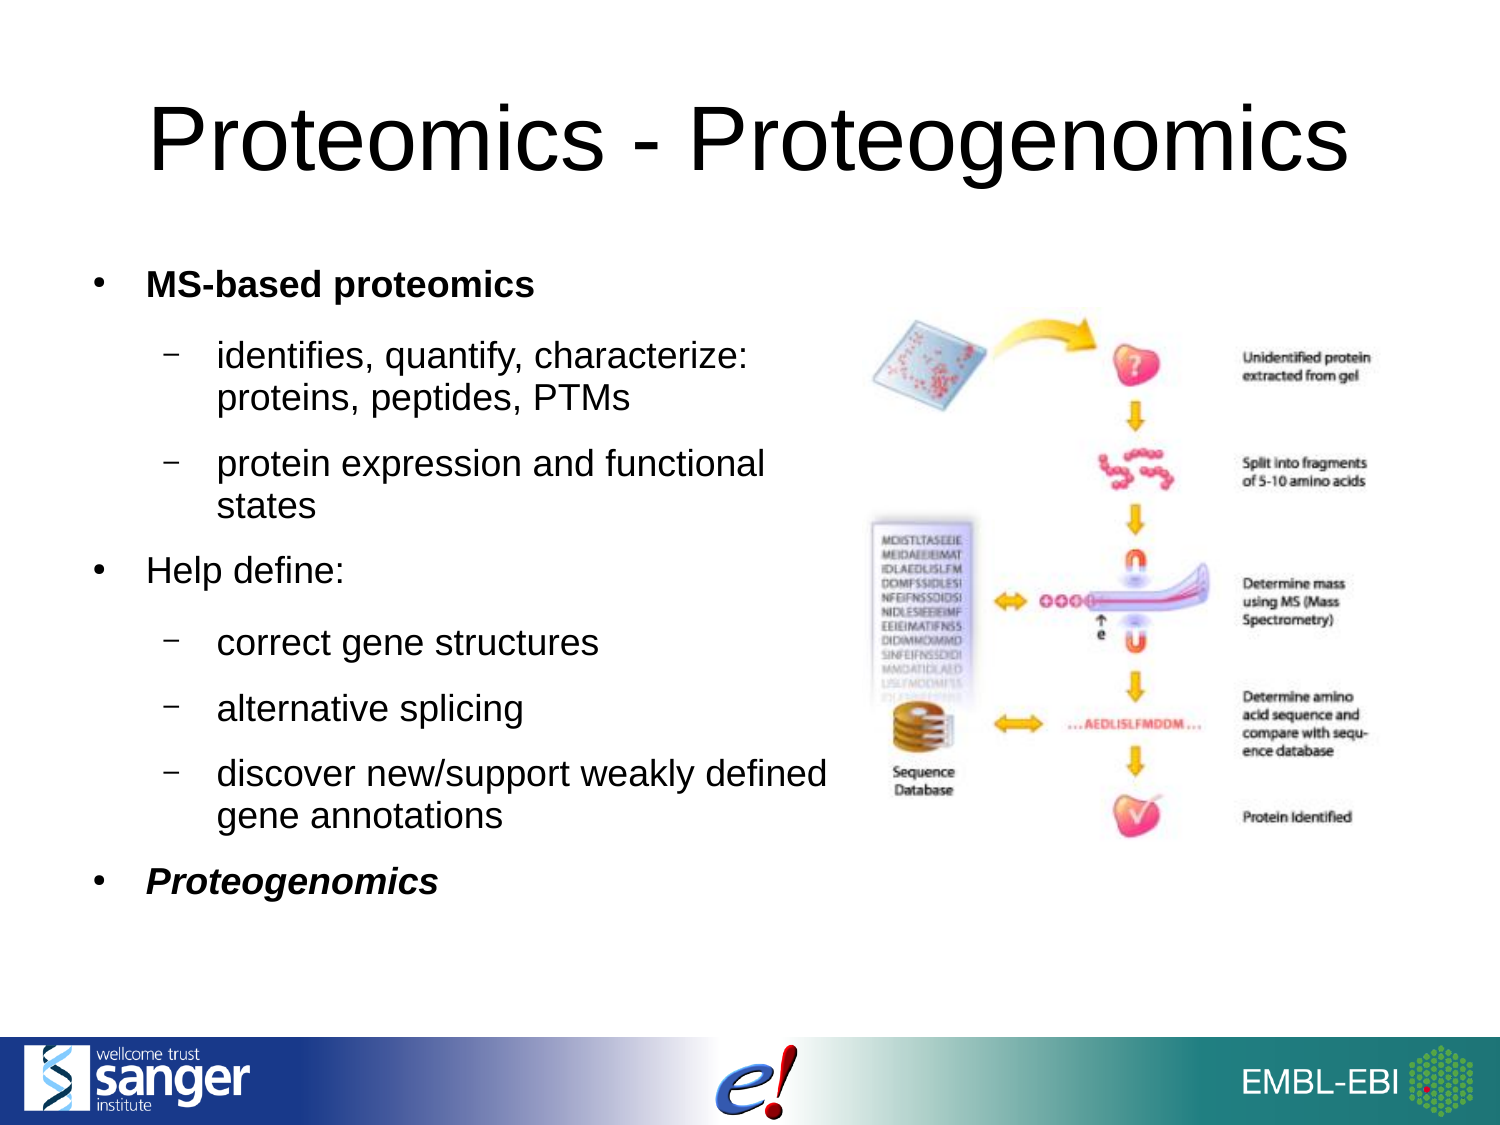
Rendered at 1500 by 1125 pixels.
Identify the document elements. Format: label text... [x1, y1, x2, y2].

list MS-based proteomics identifies, quantify, characterize: proteins, peptides, PTMs protein expression and functional states Help define: correct gene structures alternative splicing discover new/support weakly defined gene annotations Proteogenomics [75, 263, 839, 922]
picture [0, 1037, 1500, 1125]
title Proteomics - Proteogenomics [75, 44, 1425, 233]
picture [862, 307, 1394, 851]
